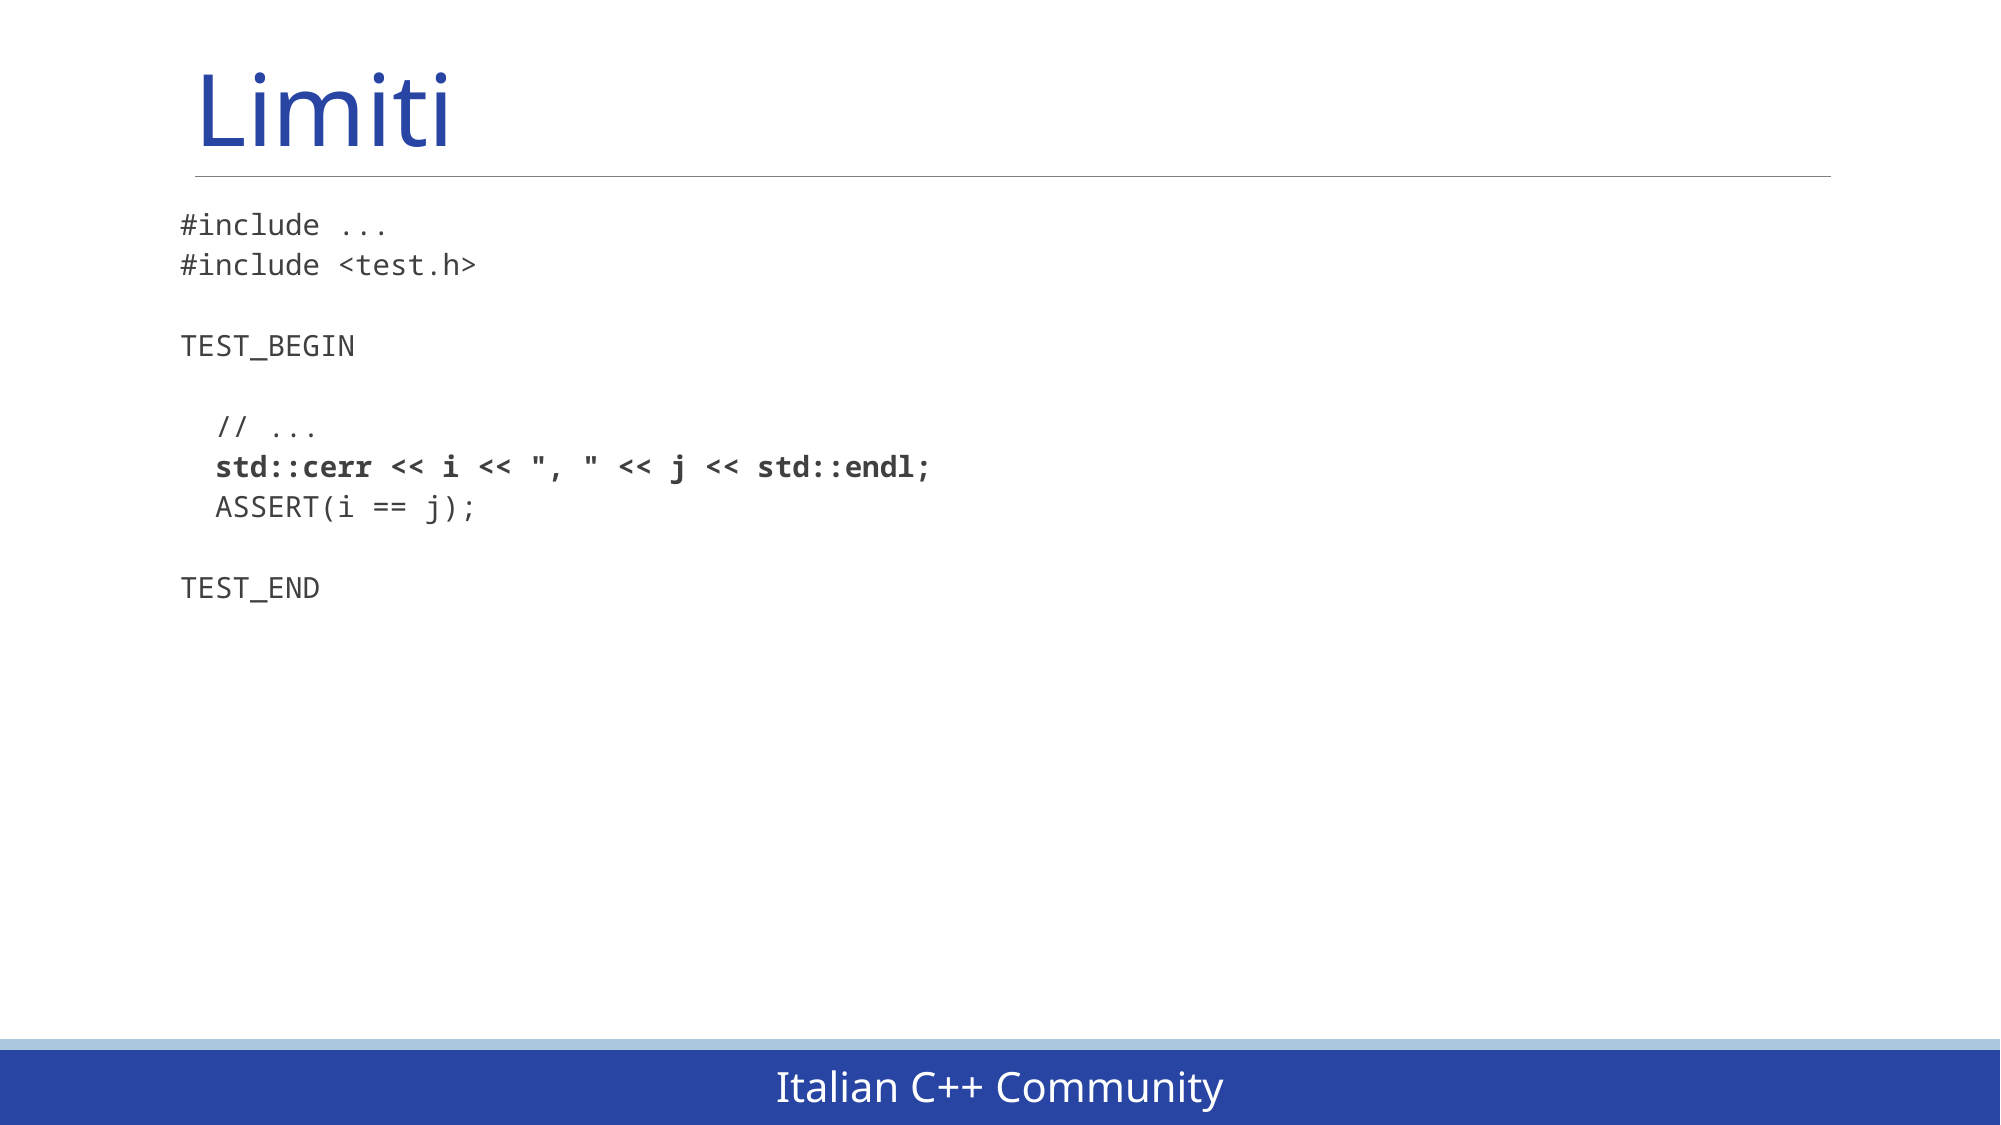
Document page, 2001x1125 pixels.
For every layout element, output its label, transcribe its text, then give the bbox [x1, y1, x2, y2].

title Limiti [179, 2, 1830, 175]
list #include ... #include <test.h> TEST_BEGIN // ... std::cerr << i << ", " << j << std::endl; ASSERT(i == j); TEST_END [179, 202, 1830, 1011]
